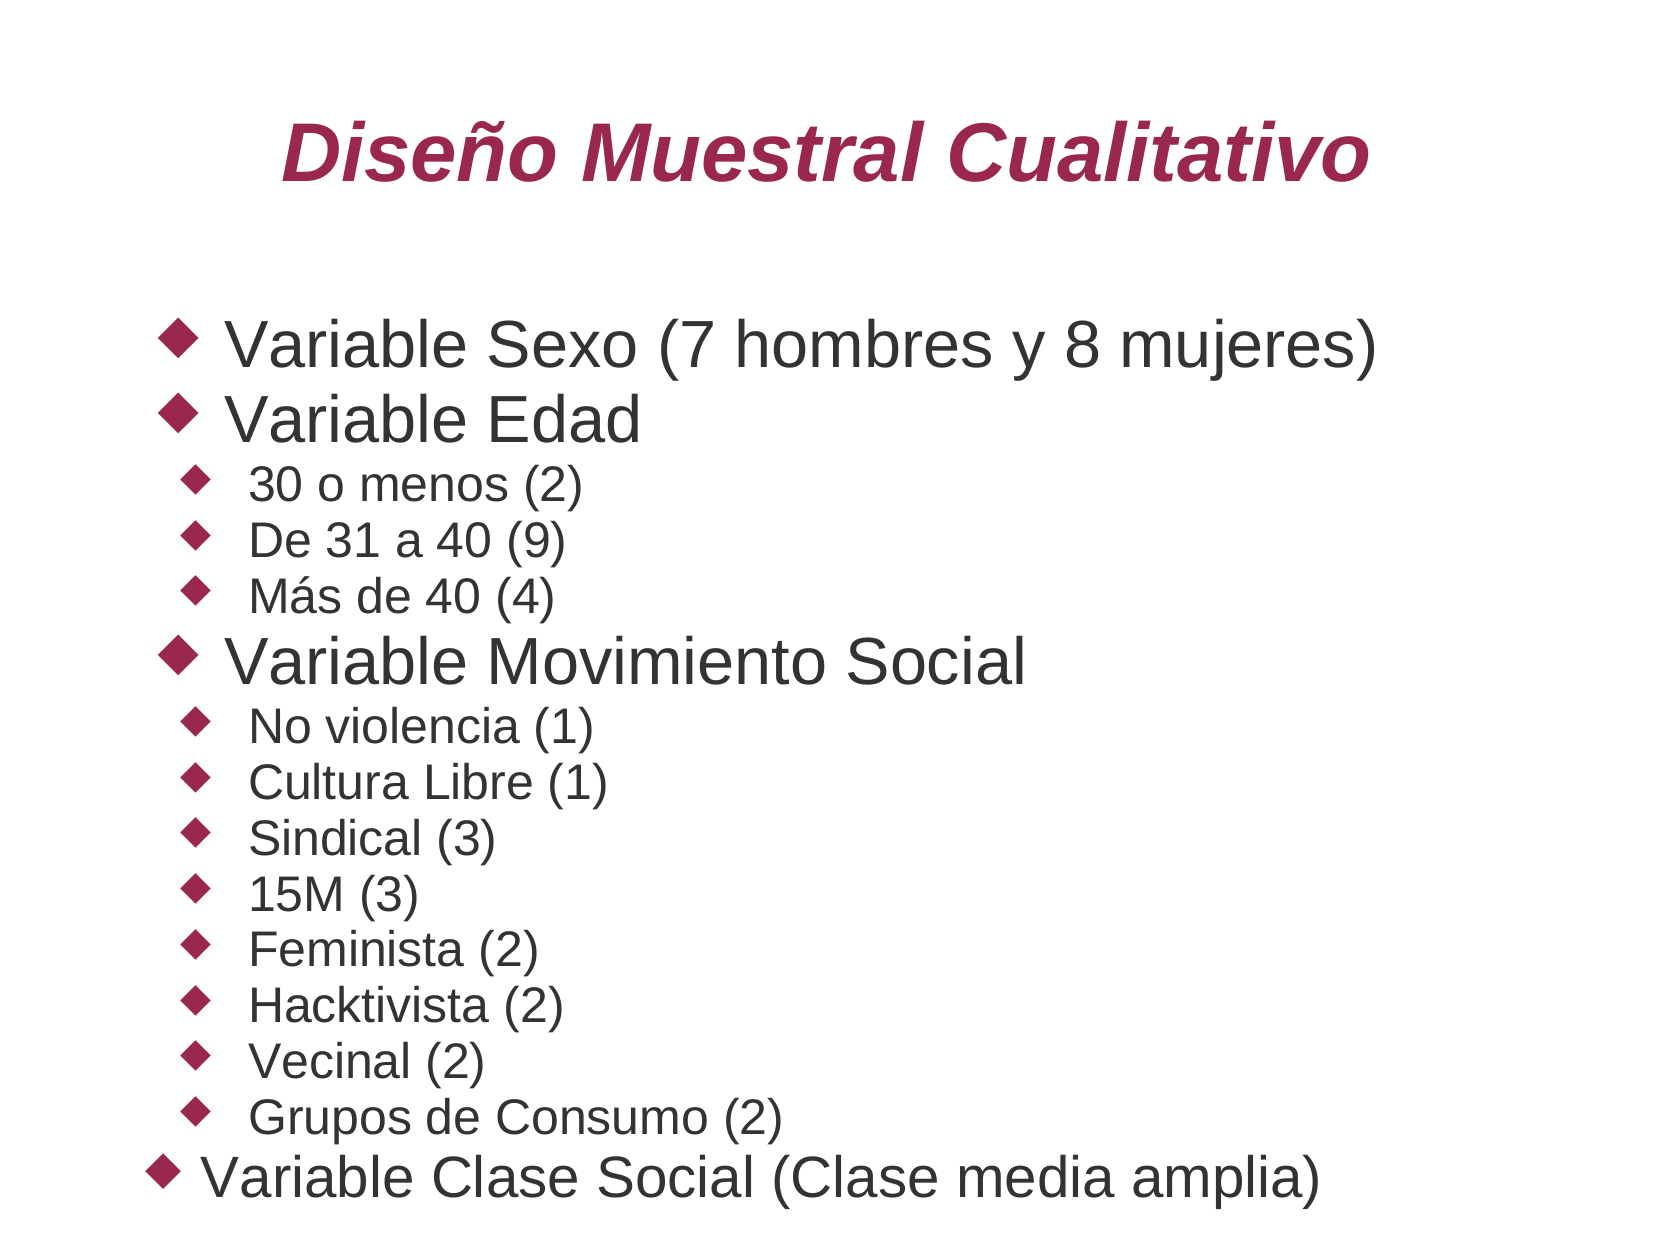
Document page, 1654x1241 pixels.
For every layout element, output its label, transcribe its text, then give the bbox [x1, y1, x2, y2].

title Diseño Muestral Cualitativo [82, 49, 1571, 257]
list Variable Sexo (7 hombres y 8 mujeres) Variable Edad 30 o menos (2) De 31 a 40 (9) Más de 40 (4) Variable Movimiento Social No violencia (1) Cultura Libre (1) Sindical (3) 15M (3) Feminista (2) Hacktivista (2) Vecinal (2) Grupos de Consumo (2) Variable Clase Social (Clase media amplia) [141, 307, 1547, 1210]
